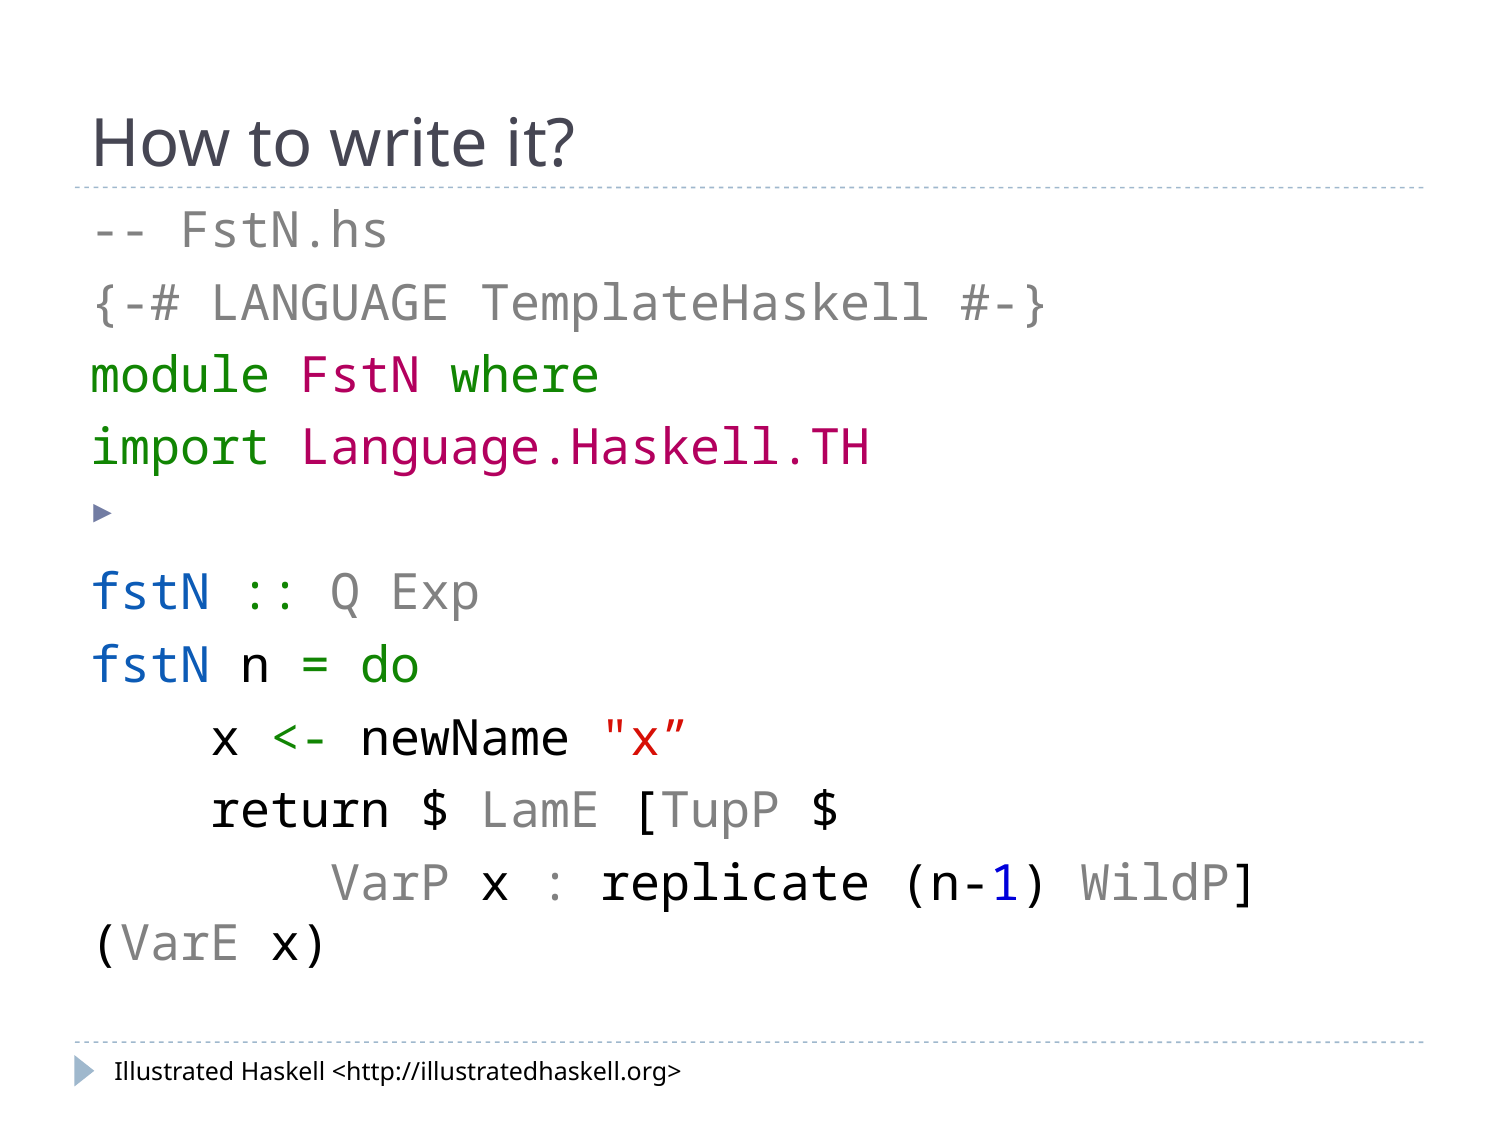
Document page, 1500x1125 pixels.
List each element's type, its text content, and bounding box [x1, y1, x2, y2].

title How to write it? [75, 24, 1426, 188]
list -- FstN.hs {-# LANGUAGE TemplateHaskell #-} module FstN where import Language.Haskell.TH fstN :: Q Exp fstN n = do x <- newName "x” return $ LamE [TupP $ VarP x : replicate (n-1) WildP] (VarE x) [75, 189, 1426, 1000]
